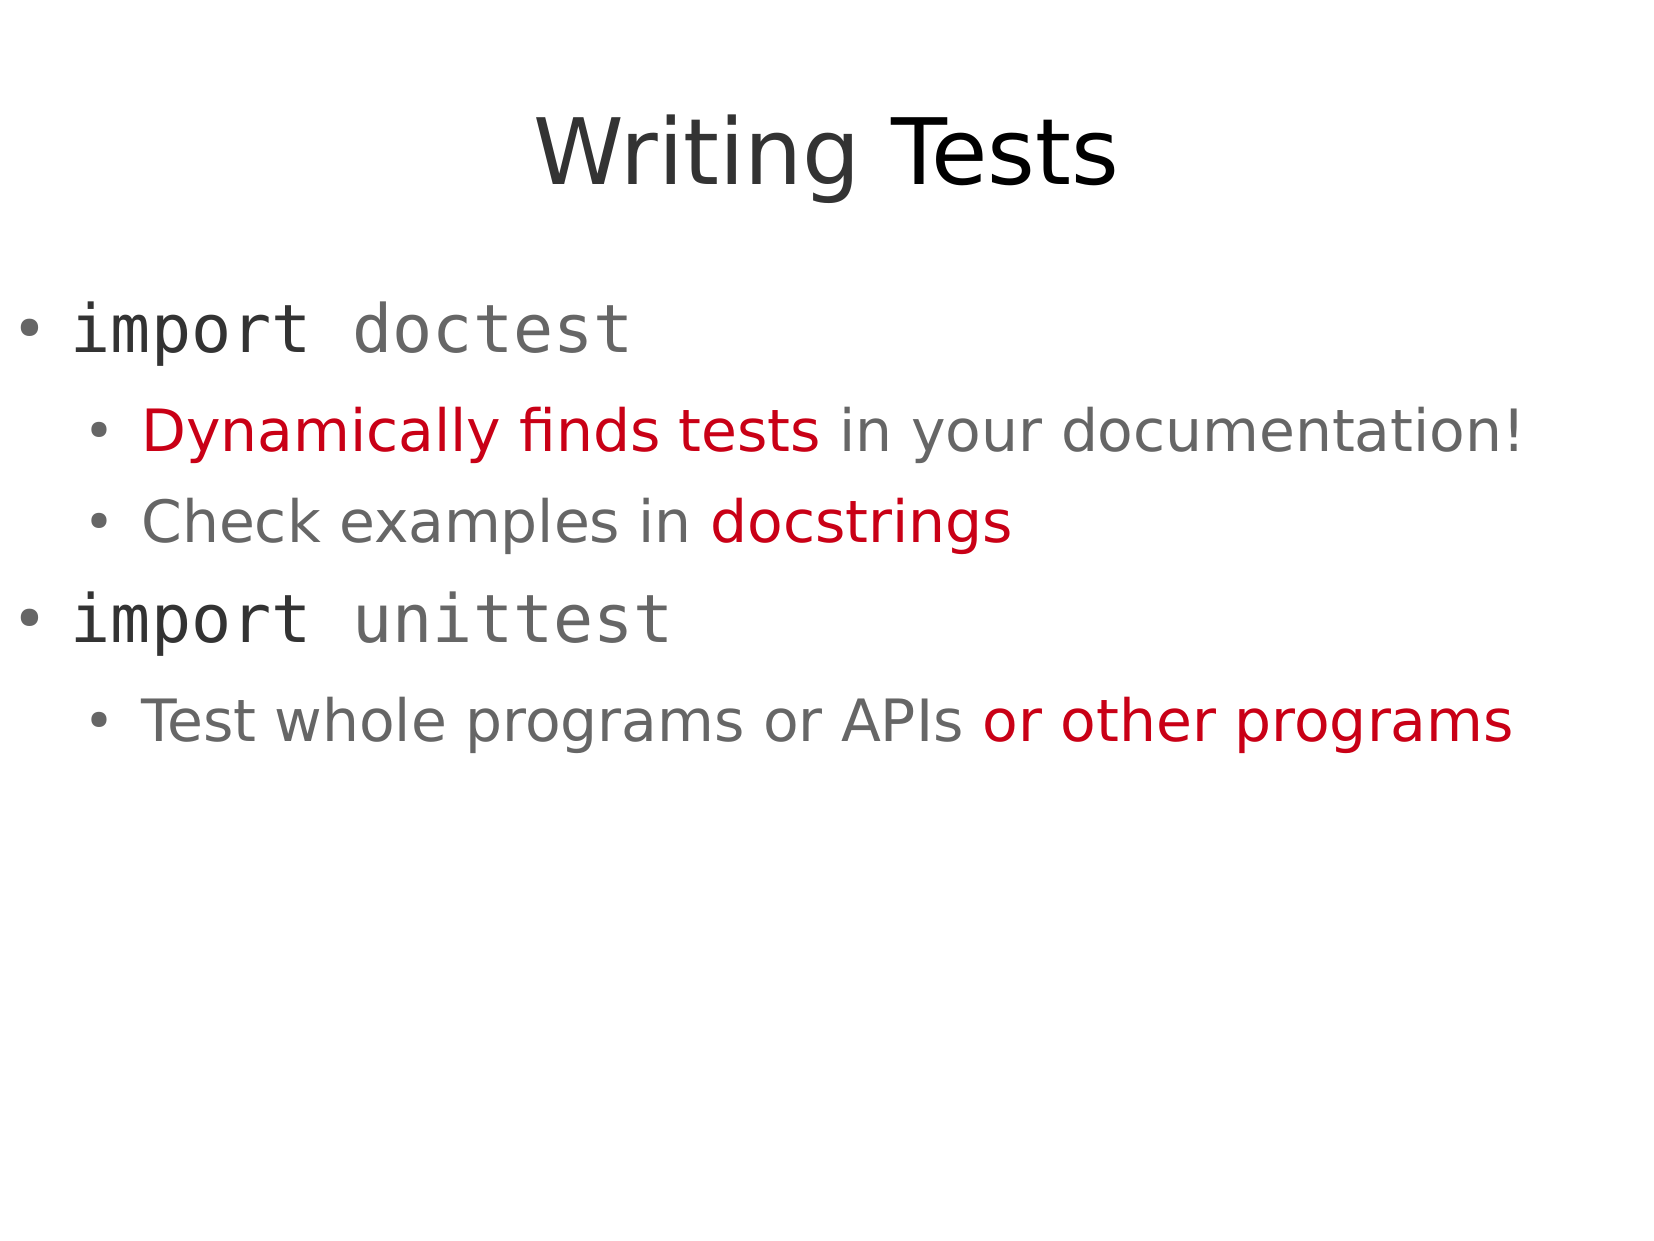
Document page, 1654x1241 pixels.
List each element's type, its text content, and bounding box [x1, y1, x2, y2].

title Writing Tests [82, 56, 1571, 250]
list import doctest Dynamically finds tests in your documentation! Check examples in docstrings import unittest Test whole programs or APIs or other programs [0, 290, 1613, 1109]
